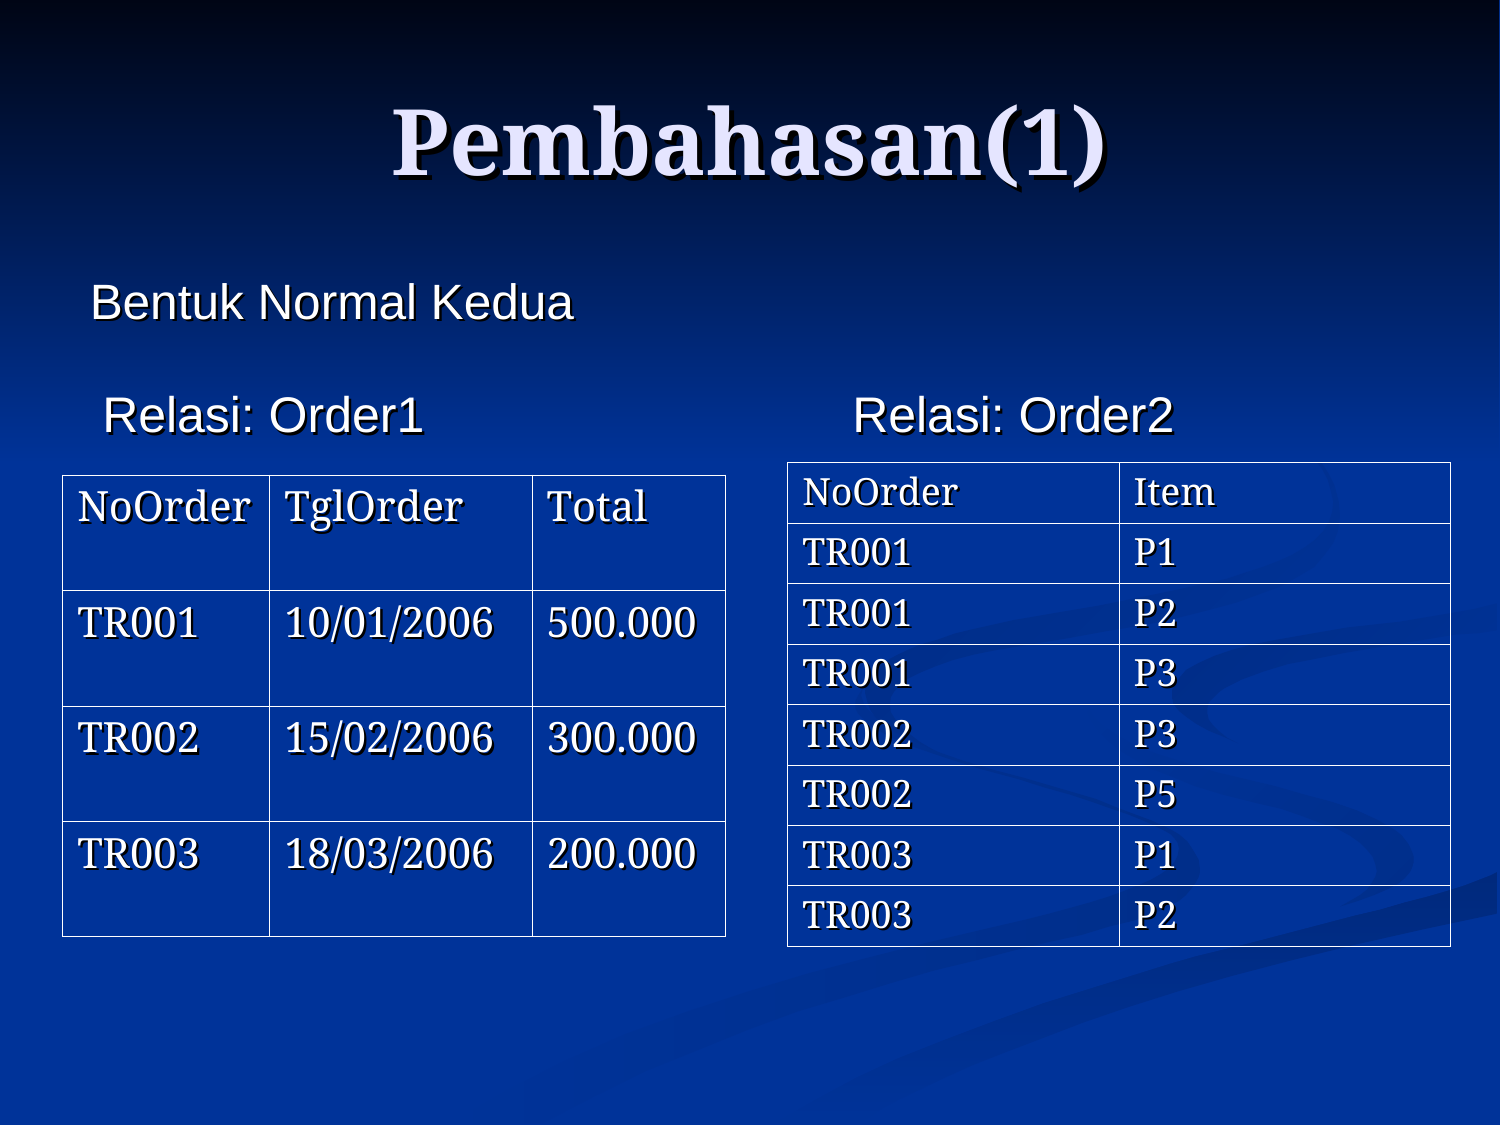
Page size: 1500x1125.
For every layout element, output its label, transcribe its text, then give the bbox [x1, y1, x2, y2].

table_cell P3 [1120, 705, 1450, 765]
table_cell P1 [1120, 524, 1450, 583]
table_header Item [1120, 463, 1450, 523]
text_box Relasi: Order1 [87, 375, 563, 451]
table_cell P5 [1120, 766, 1450, 825]
table_cell 15/02/2006 [270, 707, 532, 821]
list Bentuk Normal Kedua [75, 262, 738, 338]
table_cell 18/03/2006 [270, 822, 532, 936]
table_cell TR001 [788, 524, 1119, 583]
table_cell TR001 [788, 584, 1119, 644]
table_header TglOrder [270, 476, 532, 590]
table_cell P2 [1120, 886, 1450, 946]
table_cell P2 [1120, 584, 1450, 644]
table_cell TR003 [788, 886, 1119, 946]
table_header NoOrder [788, 463, 1119, 523]
table_cell TR001 [788, 645, 1119, 704]
table_cell 500.000 [533, 591, 725, 706]
table_cell TR001 [63, 591, 269, 706]
table_cell 10/01/2006 [270, 591, 532, 706]
text_box Relasi: Order2 [837, 375, 1313, 451]
table_cell 300.000 [533, 707, 725, 821]
table_header NoOrder [63, 476, 269, 590]
table_cell 200.000 [533, 822, 725, 936]
table_header Total [533, 476, 725, 590]
table_cell P1 [1120, 826, 1450, 885]
table_cell TR003 [63, 822, 269, 936]
table_cell TR002 [788, 766, 1119, 825]
title Pembahasan(1) [75, 45, 1426, 233]
table_cell TR002 [63, 707, 269, 821]
table_cell TR002 [788, 705, 1119, 765]
table_cell TR003 [788, 826, 1119, 885]
table_cell P3 [1120, 645, 1450, 704]
